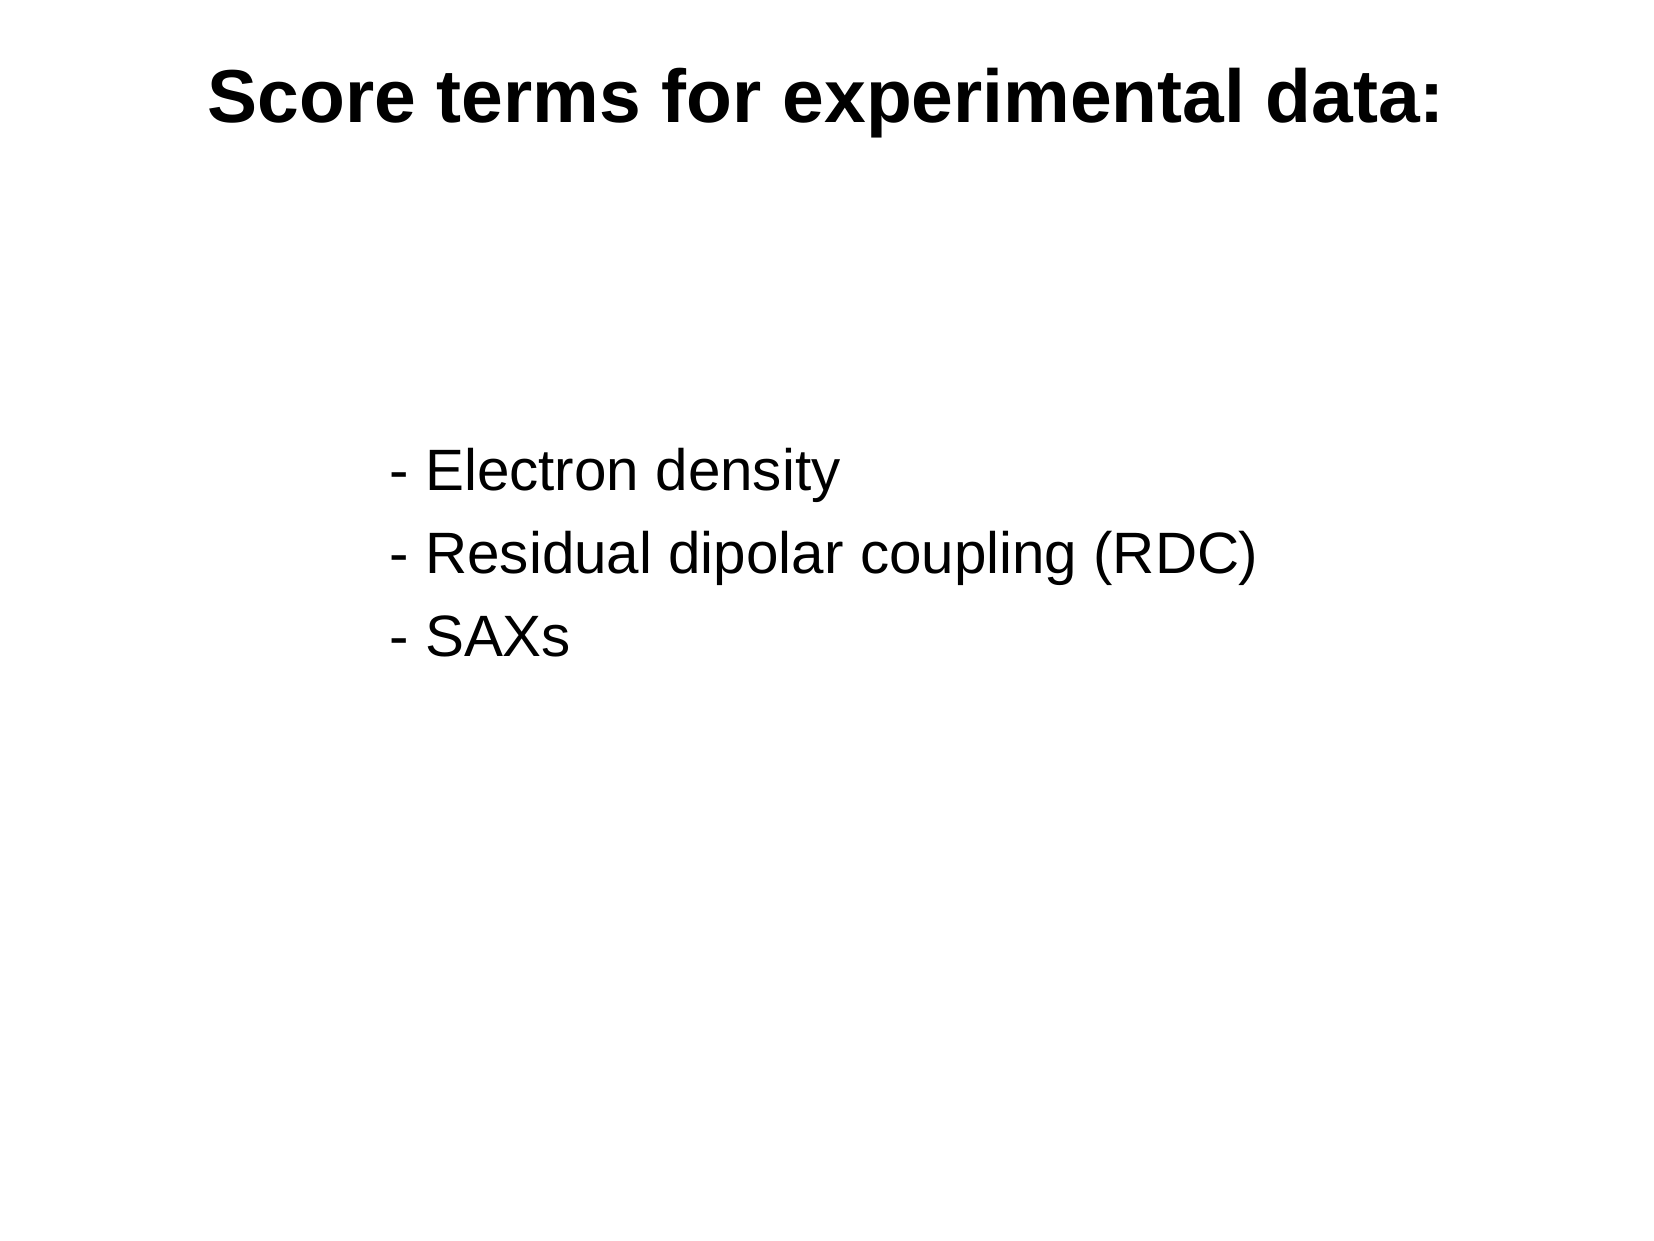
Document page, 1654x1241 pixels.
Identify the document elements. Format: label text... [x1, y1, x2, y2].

text_box Score terms for experimental data: [0, 47, 1654, 146]
text_box - Electron density - Residual dipolar coupling (RDC) - SAXs [375, 430, 1291, 676]
